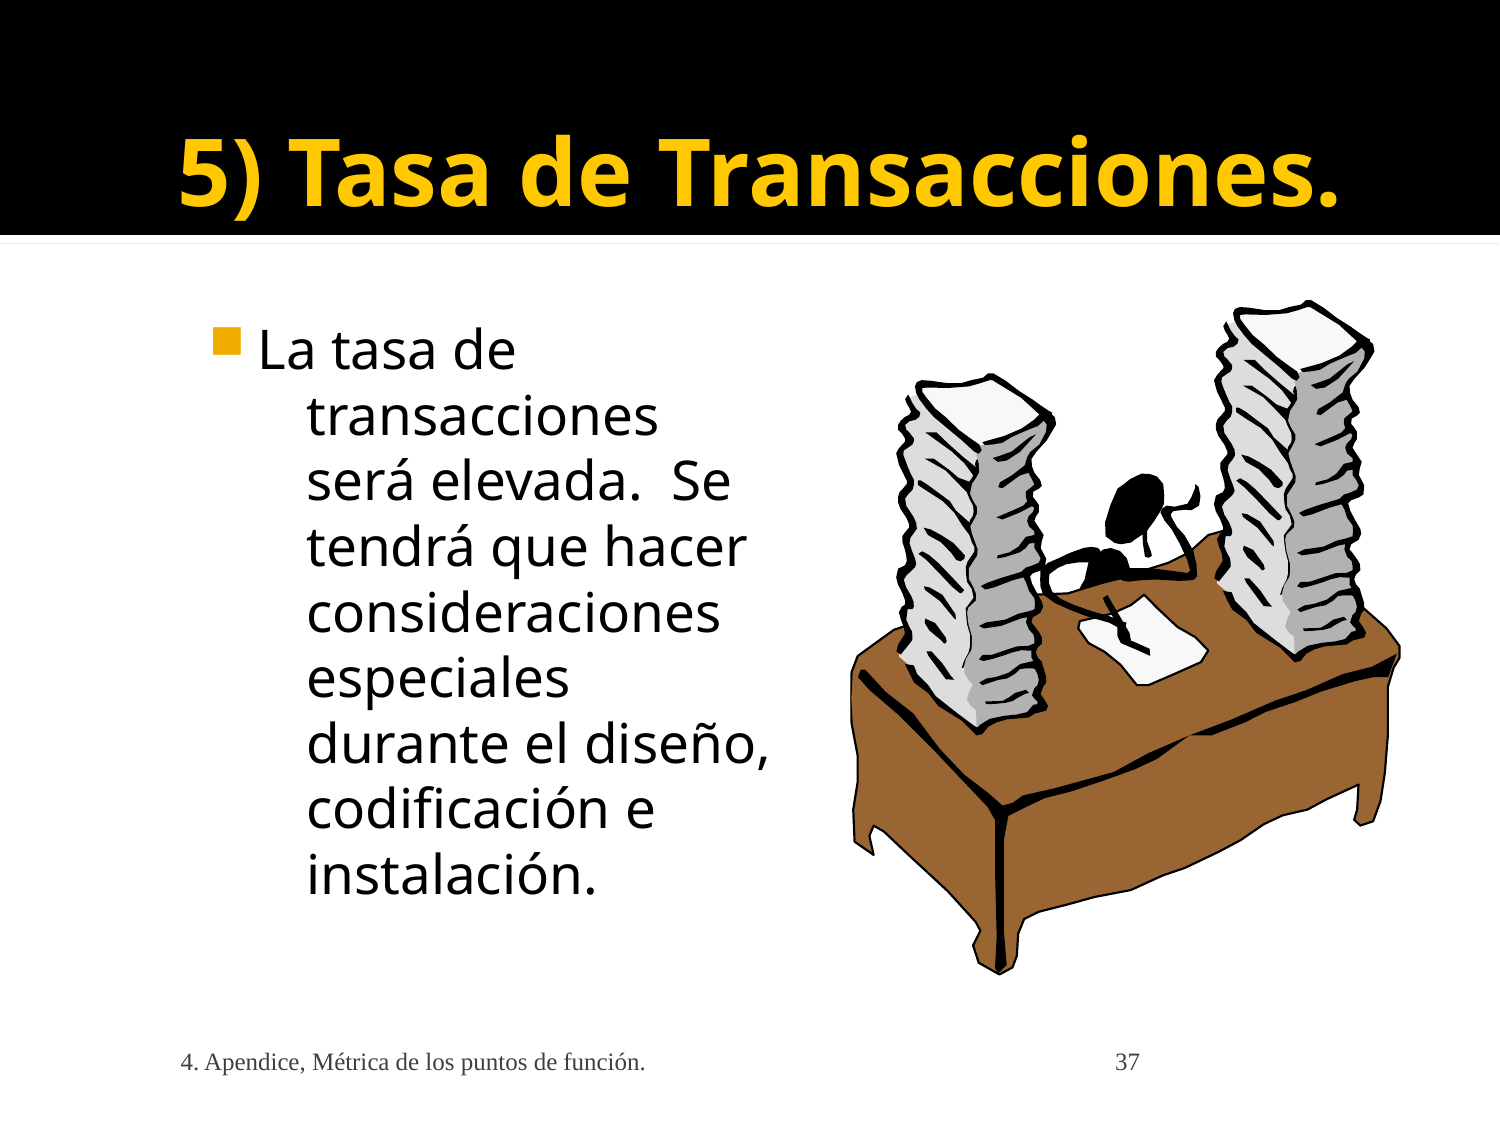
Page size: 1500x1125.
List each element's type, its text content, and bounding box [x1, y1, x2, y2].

chart [850, 299, 1402, 978]
list La tasa de transacciones será elevada. Se tendrá que hacer consideraciones especiales durante el diseño, codificación e instalación. [162, 299, 788, 976]
text_box 4. Apendice, Métrica de los puntos de función. [162, 1037, 951, 1075]
title 5) Tasa de Transacciones. [162, 75, 1438, 263]
text_box [1100, 1037, 1438, 1075]
